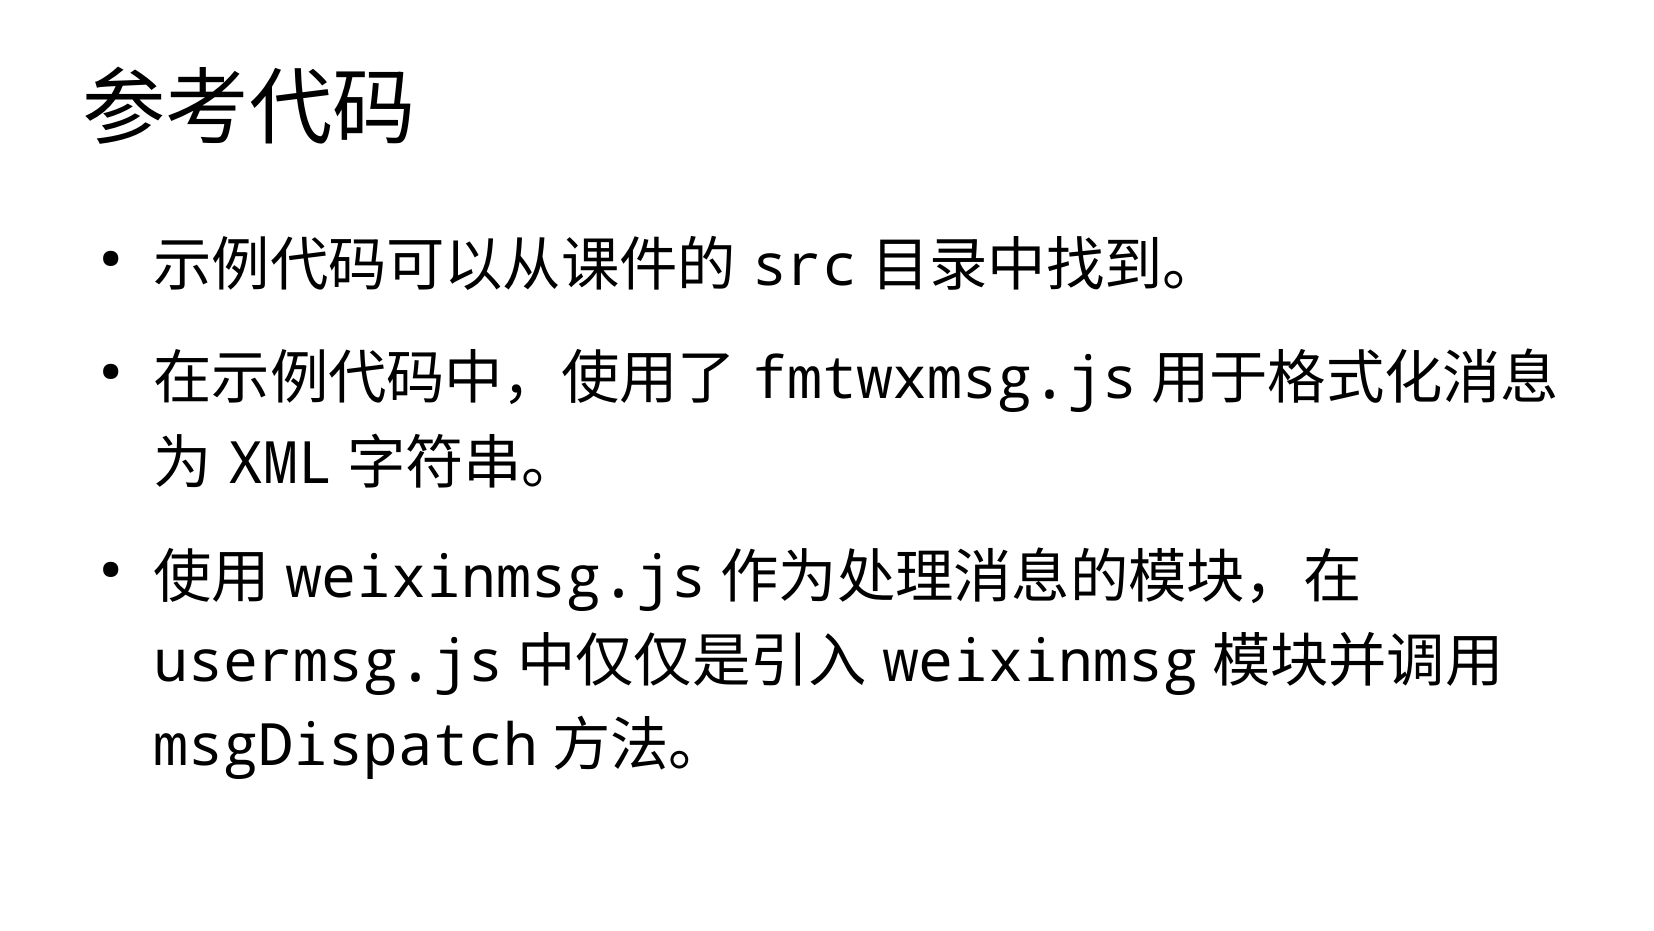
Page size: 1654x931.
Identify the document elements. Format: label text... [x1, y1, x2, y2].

list 示例代码可以从课件的src目录中找到。 在示例代码中，使用了fmtwxmsg.js用于格式化消息为XML字符串。 使用weixinmsg.js作为处理消息的模块，在usermsg.js中仅仅是引入weixinmsg模块并调用msgDispatch方法。 [82, 217, 1571, 875]
title 参考代码 [82, 37, 1571, 166]
